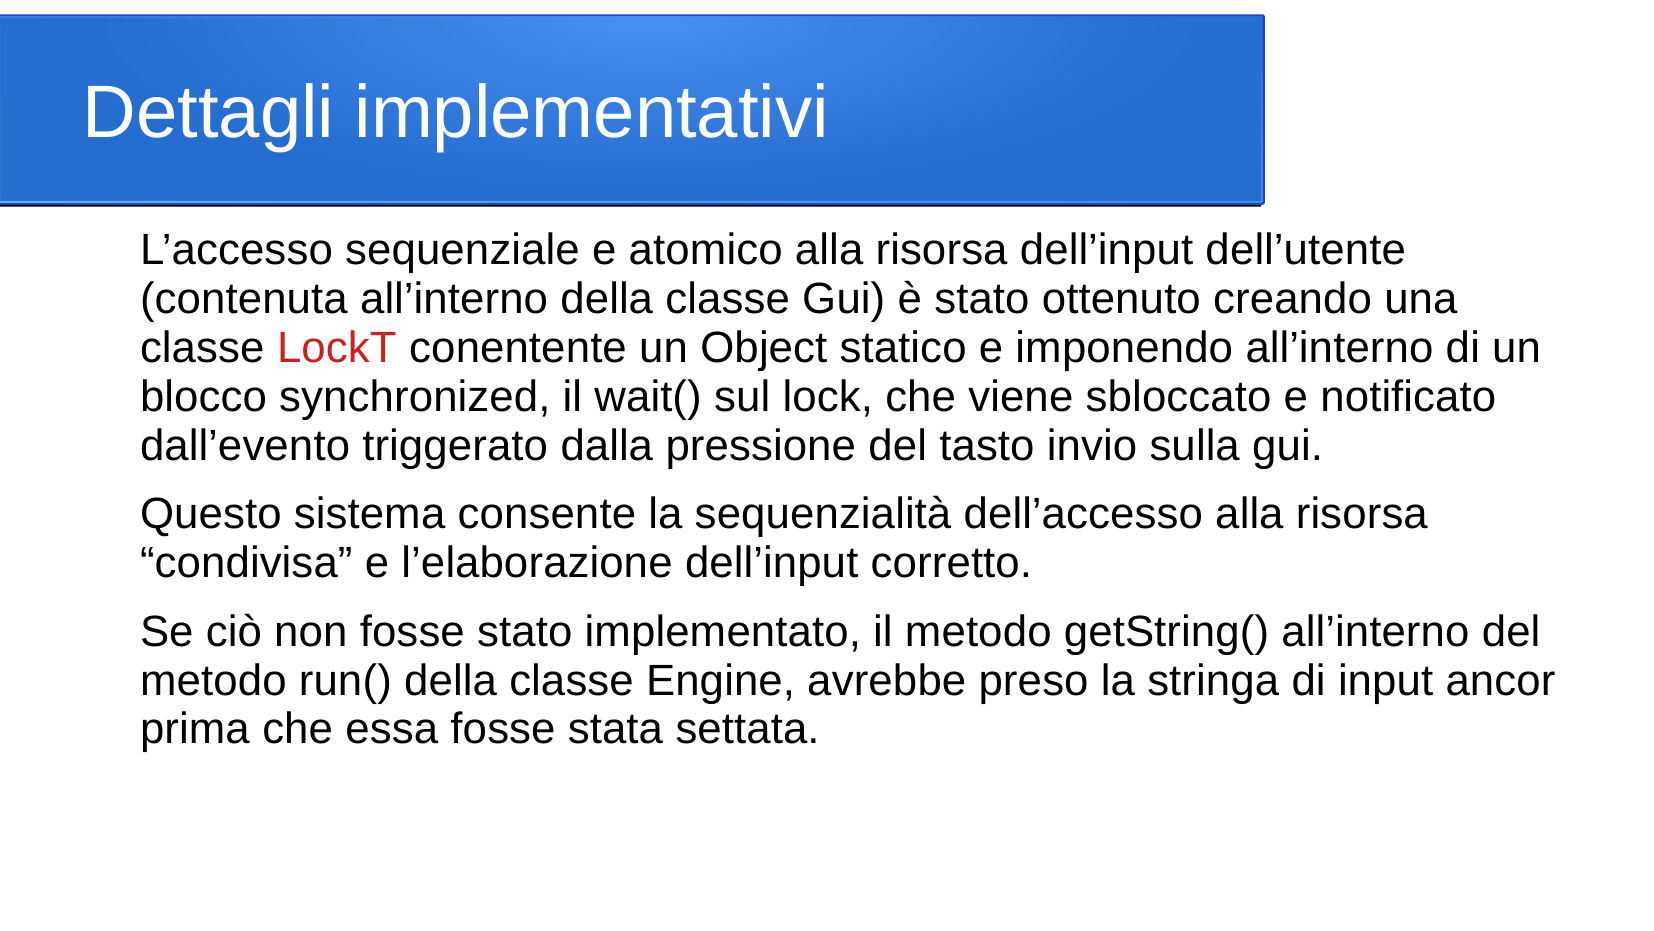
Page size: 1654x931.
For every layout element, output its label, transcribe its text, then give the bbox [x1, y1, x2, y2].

title Dettagli implementativi [82, 35, 1235, 189]
list L’accesso sequenziale e atomico alla risorsa dell’input dell’utente (contenuta all’interno della classe Gui) è stato ottenuto creando una classe LockT conentente un Object statico e imponendo all’interno di un blocco synchronized, il wait() sul lock, che viene sbloccato e notificato dall’evento triggerato dalla pressione del tasto invio sulla gui. Questo sistema consente la sequenzialità dell’accesso alla risorsa “condivisa” e l’elaborazione dell’input corretto. Se ciò non fosse stato implementato, il metodo getString() all’interno del metodo run() della classe Engine, avrebbe preso la stringa di input ancor prima che essa fosse stata settata. [82, 224, 1571, 764]
